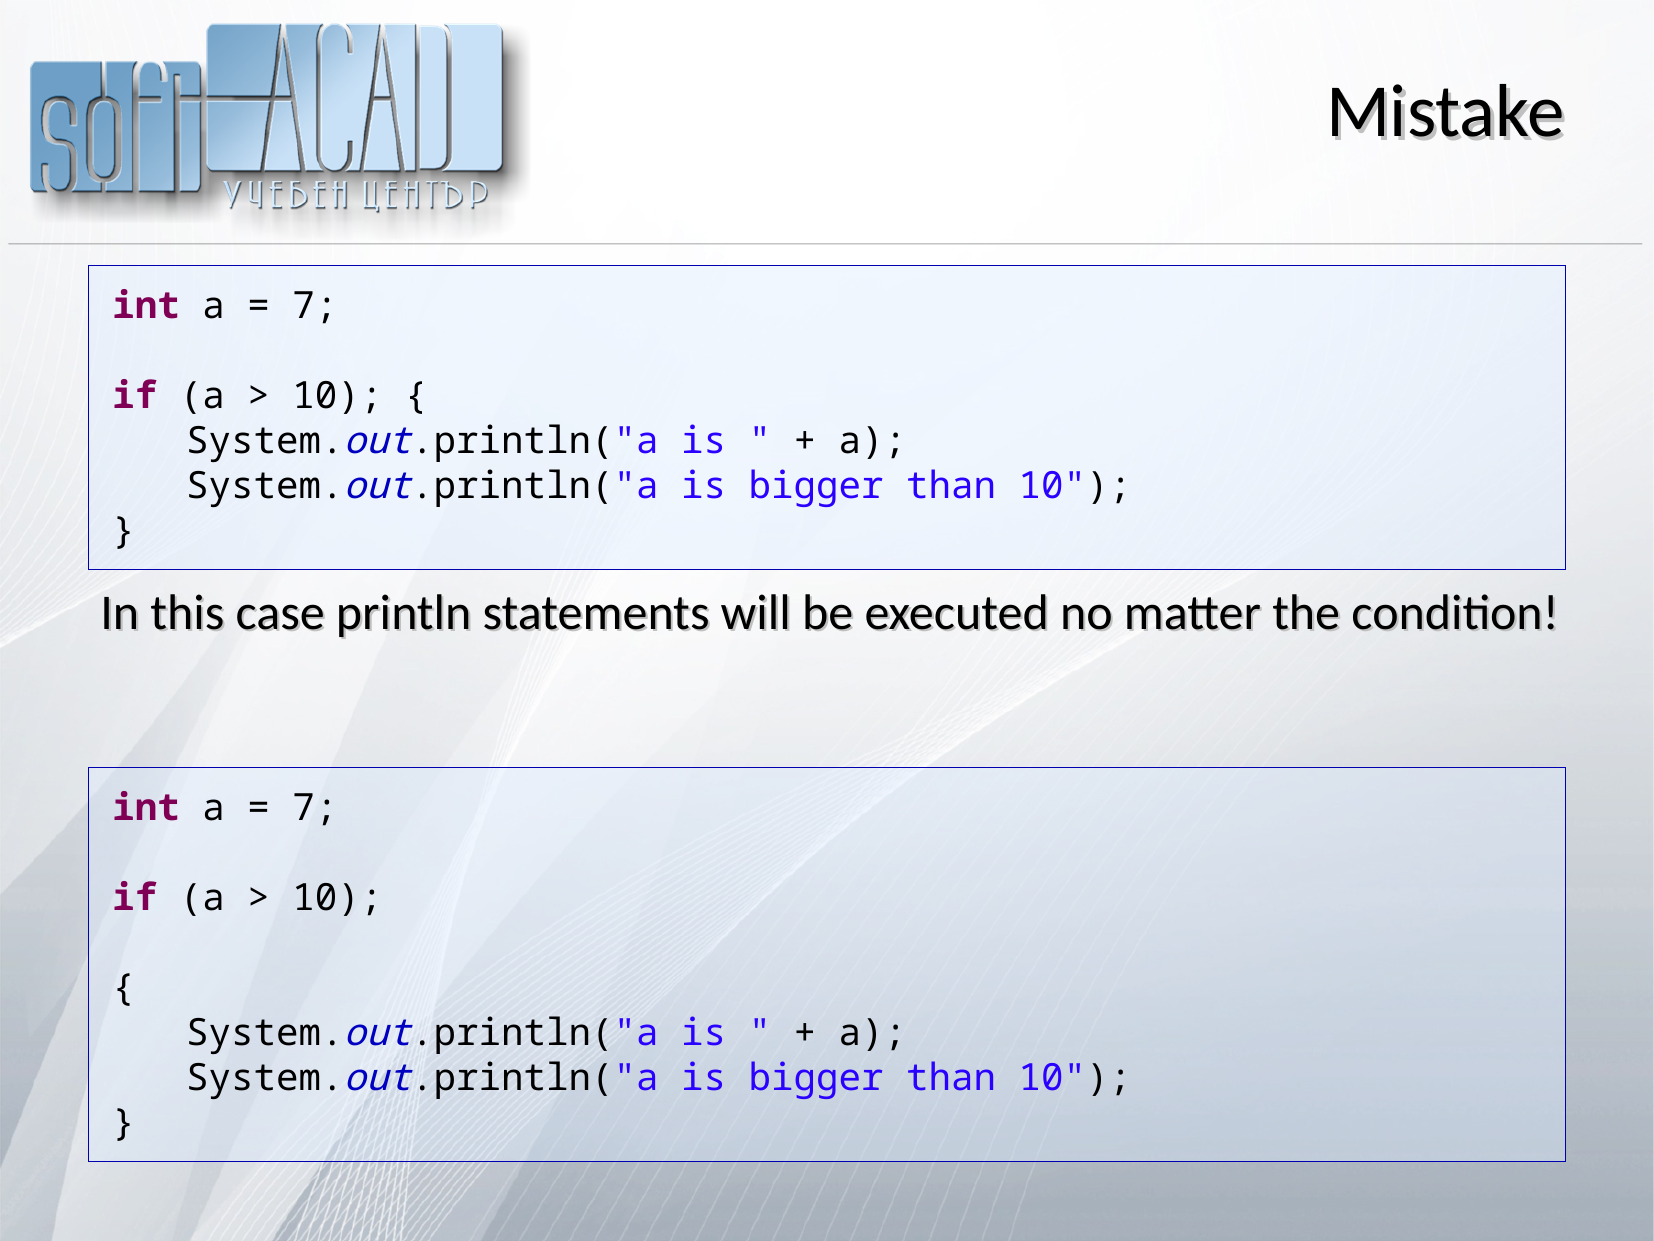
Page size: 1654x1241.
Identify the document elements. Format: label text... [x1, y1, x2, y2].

picture [0, 0, 1654, 1241]
text_box int a = 7; if (a > 10); { System.out.println("a is " + a); System.out.println("a is bigger than 10"); } [88, 767, 1565, 1161]
title Mistake [82, 0, 1565, 237]
list In this case println statements will be executed no matter the condition! [29, 274, 1625, 1093]
text_box int a = 7; if (a > 10); { System.out.println("a is " + a); System.out.println("a is bigger than 10"); } [88, 265, 1565, 569]
